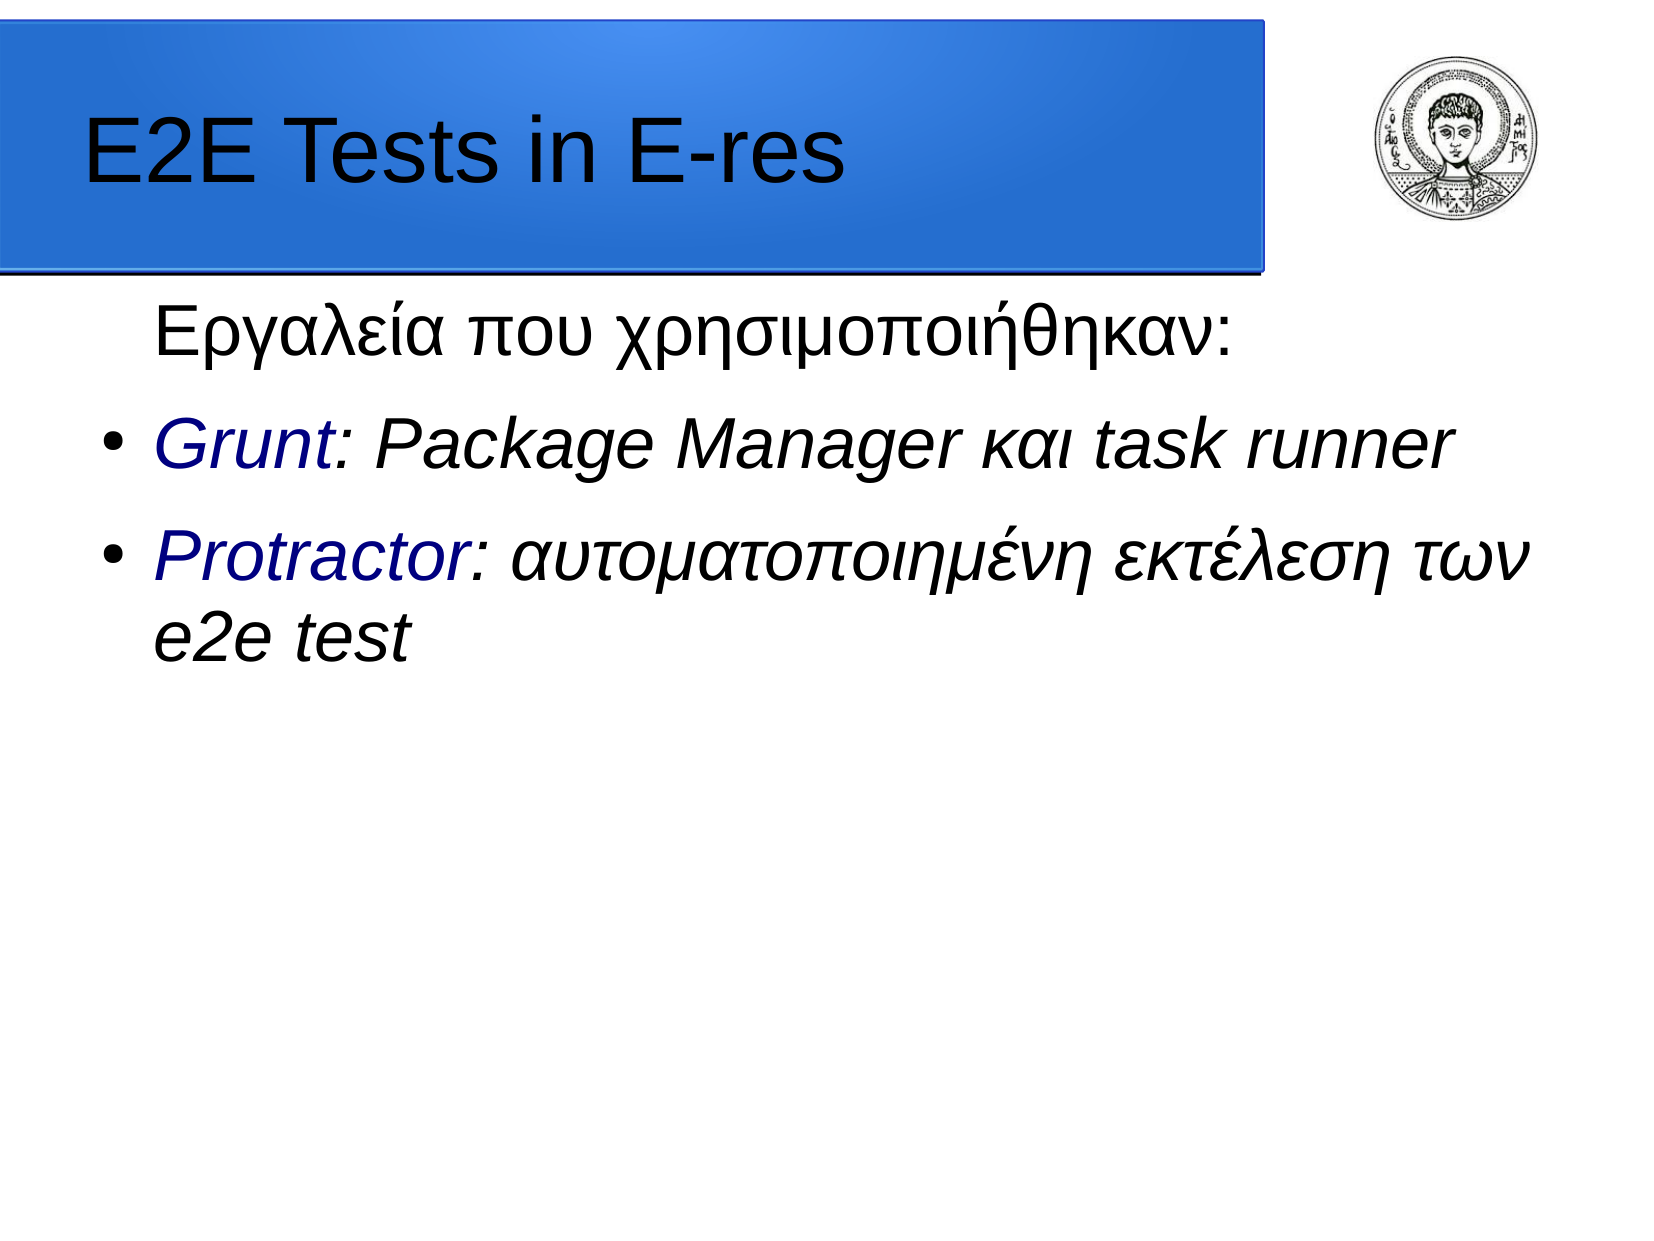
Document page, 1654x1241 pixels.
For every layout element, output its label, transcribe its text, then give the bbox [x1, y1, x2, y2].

title E2E Tests in E-res [82, 47, 1235, 252]
picture [1373, 56, 1539, 222]
list Εργαλεία που χρησιμοποιήθηκαν: Grunt: Package Manager και task runner Protractor: αυτοματοποιημένη εκτέλεση των e2e test [82, 290, 1571, 1010]
